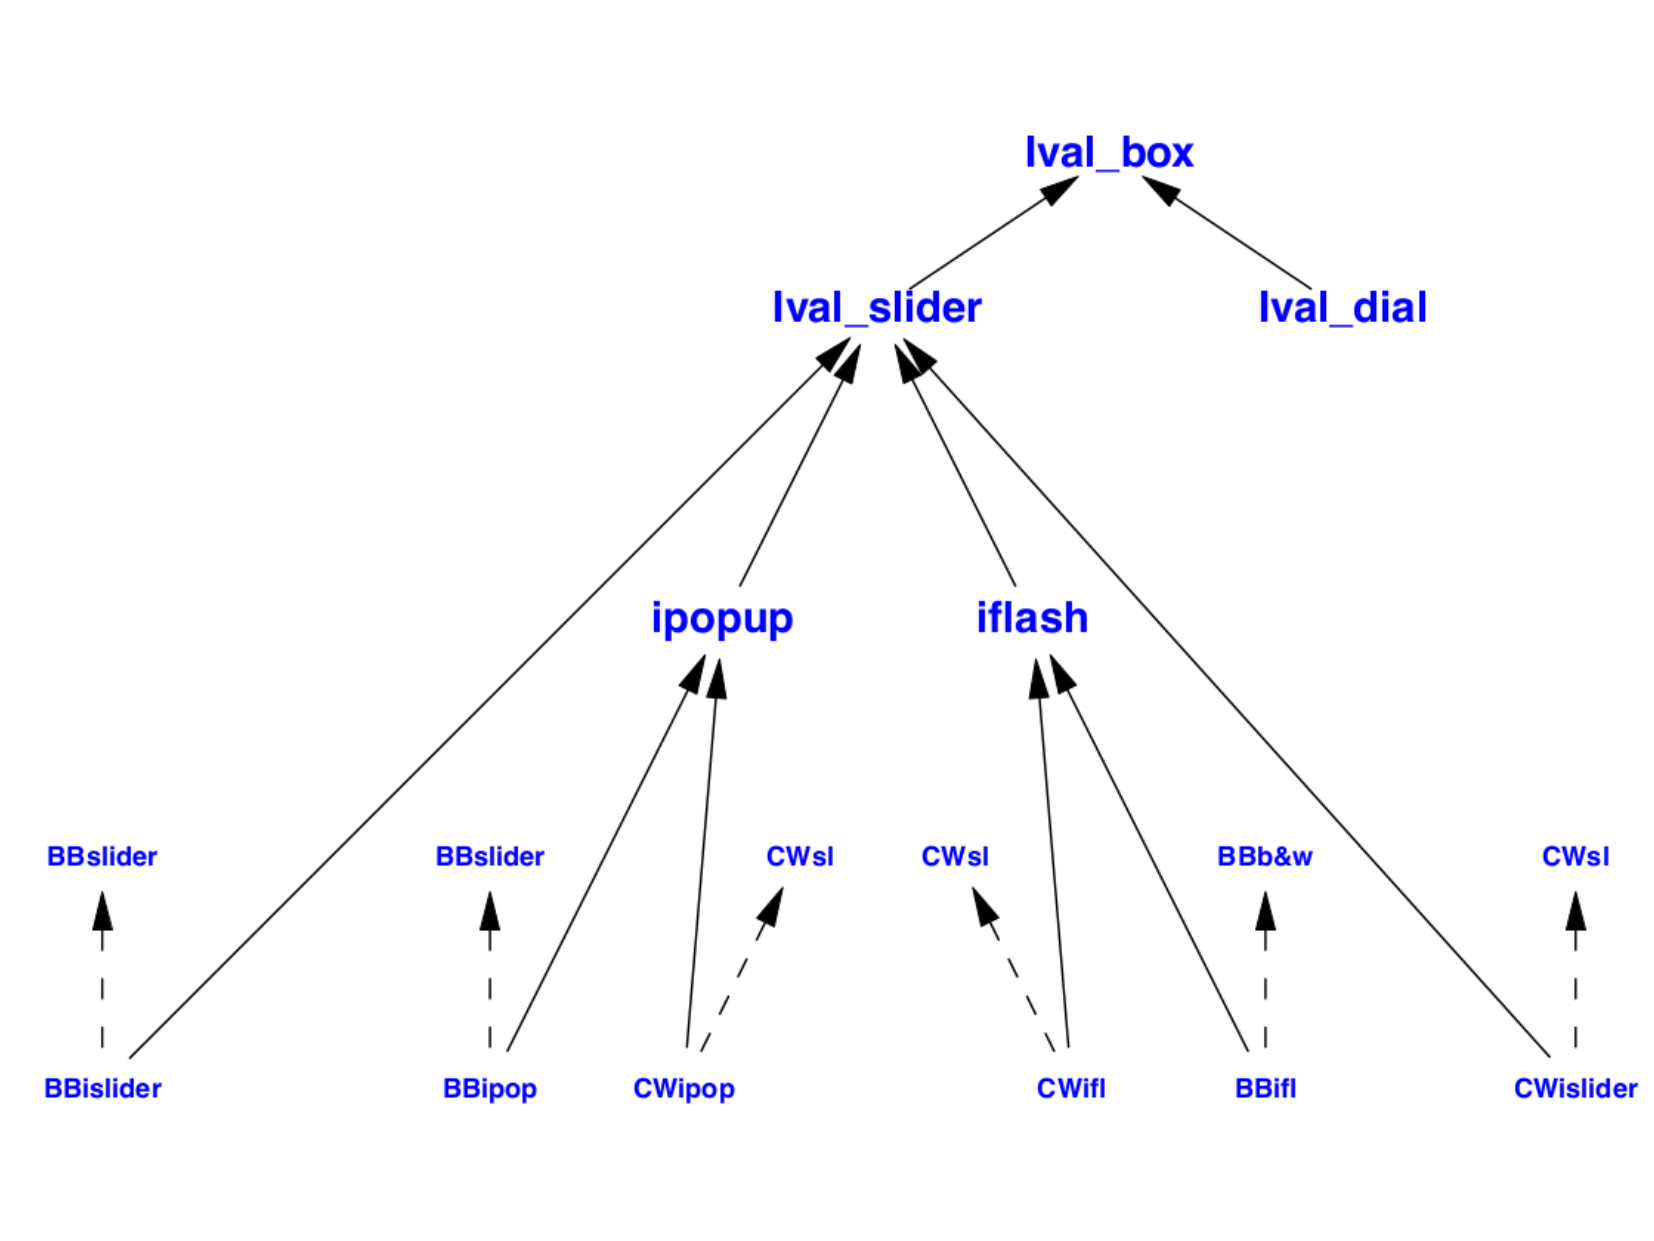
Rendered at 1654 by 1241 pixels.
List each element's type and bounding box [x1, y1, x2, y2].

picture [1, 124, 1654, 1117]
